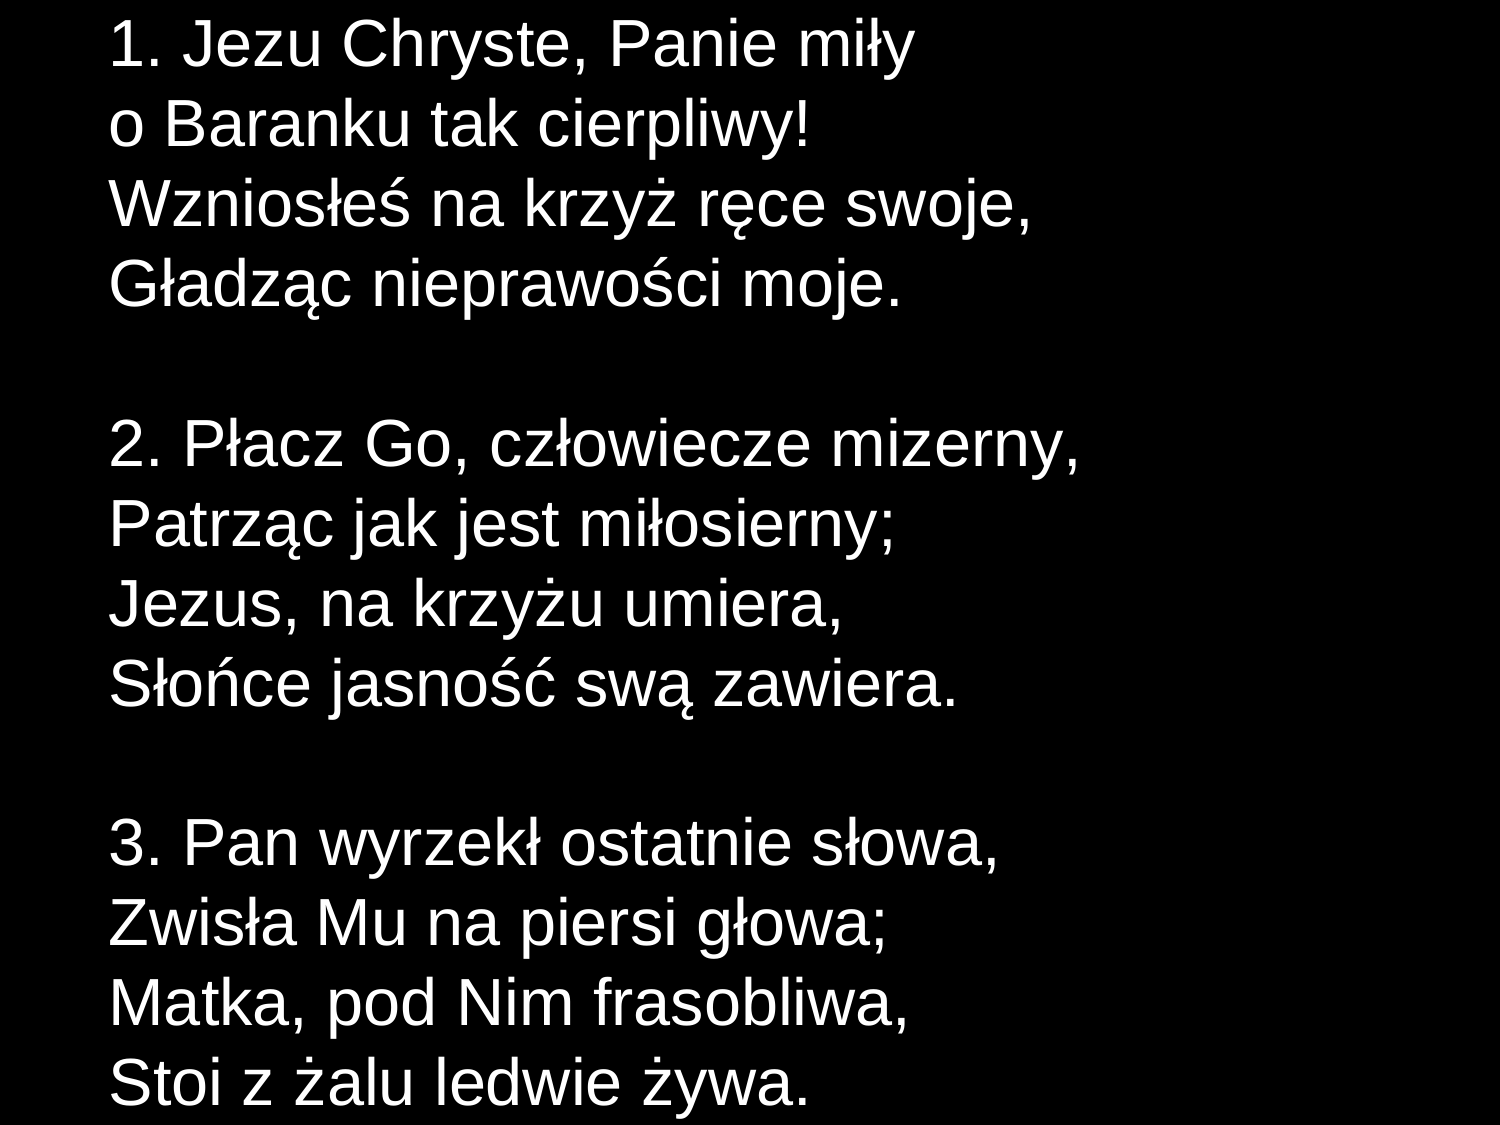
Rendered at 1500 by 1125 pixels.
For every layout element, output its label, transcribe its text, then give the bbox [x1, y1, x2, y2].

text_box 1. Jezu Chryste, Panie miły o Baranku tak cierpliwy! Wzniosłeś na krzyż ręce swoje, Gładząc nieprawości moje. 2. Płacz Go, człowiecze mizerny, Patrząc jak jest miłosierny; Jezus, na krzyżu umiera, Słońce jasność swą zawiera. 3. Pan wyrzekł ostatnie słowa, Zwisła Mu na piersi głowa; Matka, pod Nim frasobliwa, Stoi z żalu ledwie żywa. [93, 0, 1465, 1125]
